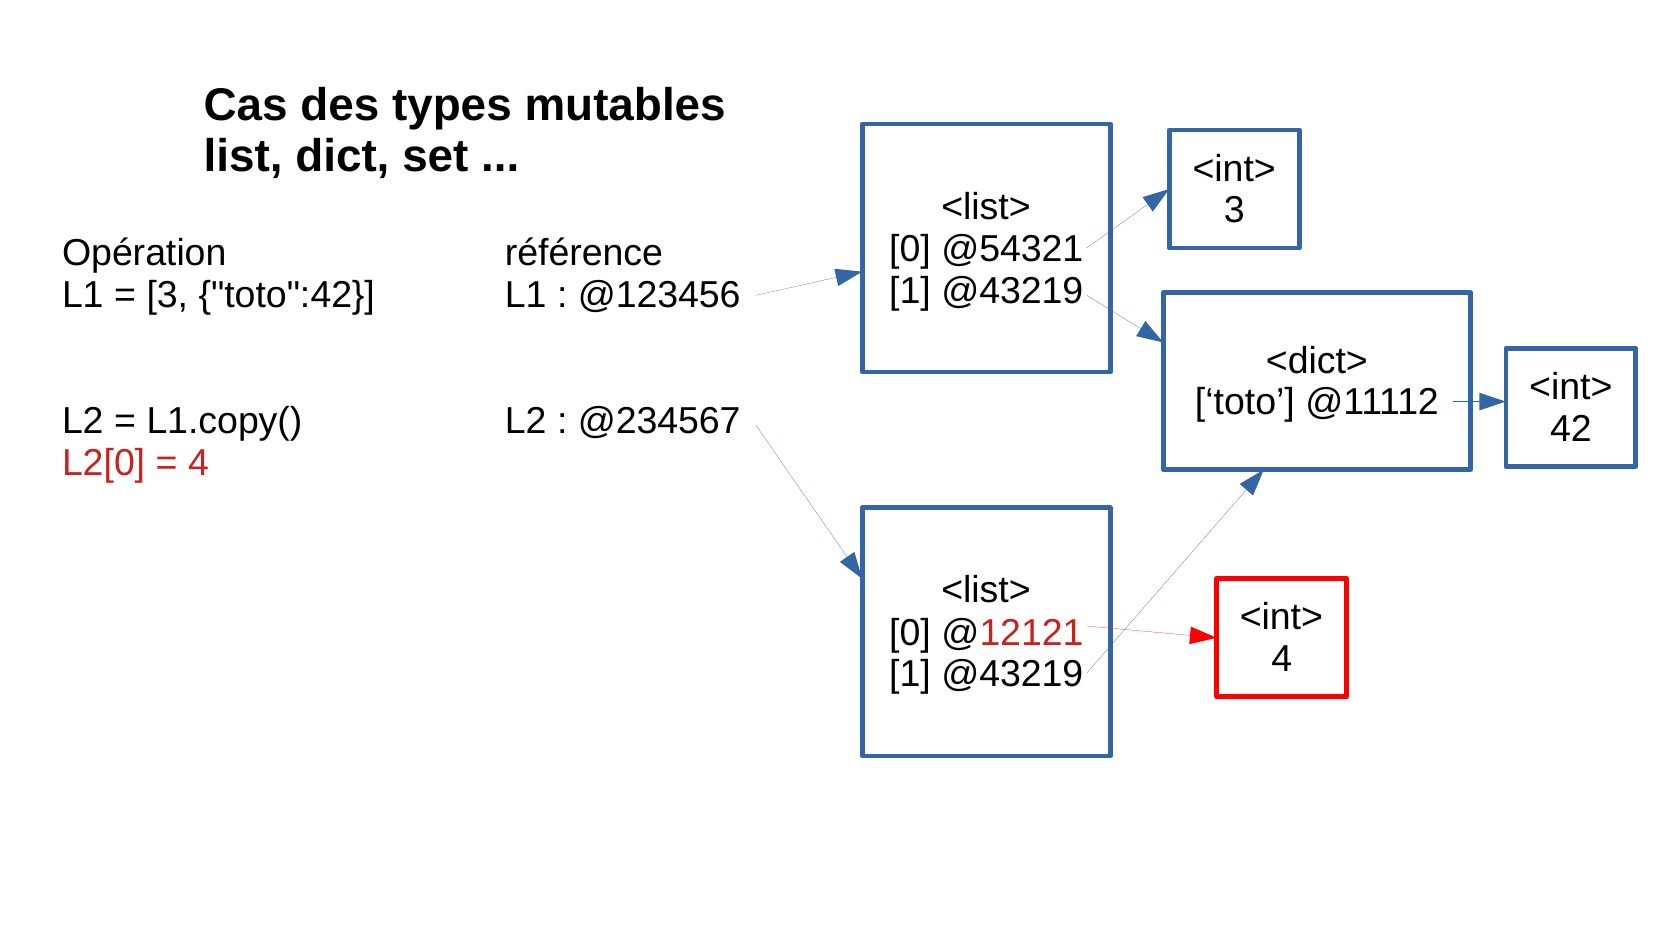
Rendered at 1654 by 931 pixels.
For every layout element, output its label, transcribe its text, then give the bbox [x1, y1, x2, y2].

text_box Cas des types mutables list, dict, set ... [188, 71, 741, 189]
text_box <int> 42 [1505, 348, 1636, 467]
text_box <list> [0] @54321 [1] @43219 [862, 124, 1111, 373]
text_box <int> 3 [1169, 129, 1300, 249]
text_box <list> [0] @12121 [1] @43219 [862, 507, 1111, 756]
text_box <int> 4 [1216, 578, 1347, 697]
text_box Opération référence L1 = [3, {"toto":42}] L1 : @123456 L2 = L1.copy() L2 : @234567 L2[0] = 4 [47, 224, 1004, 610]
text_box <dict> [‘toto’] @11112 [1163, 292, 1471, 470]
